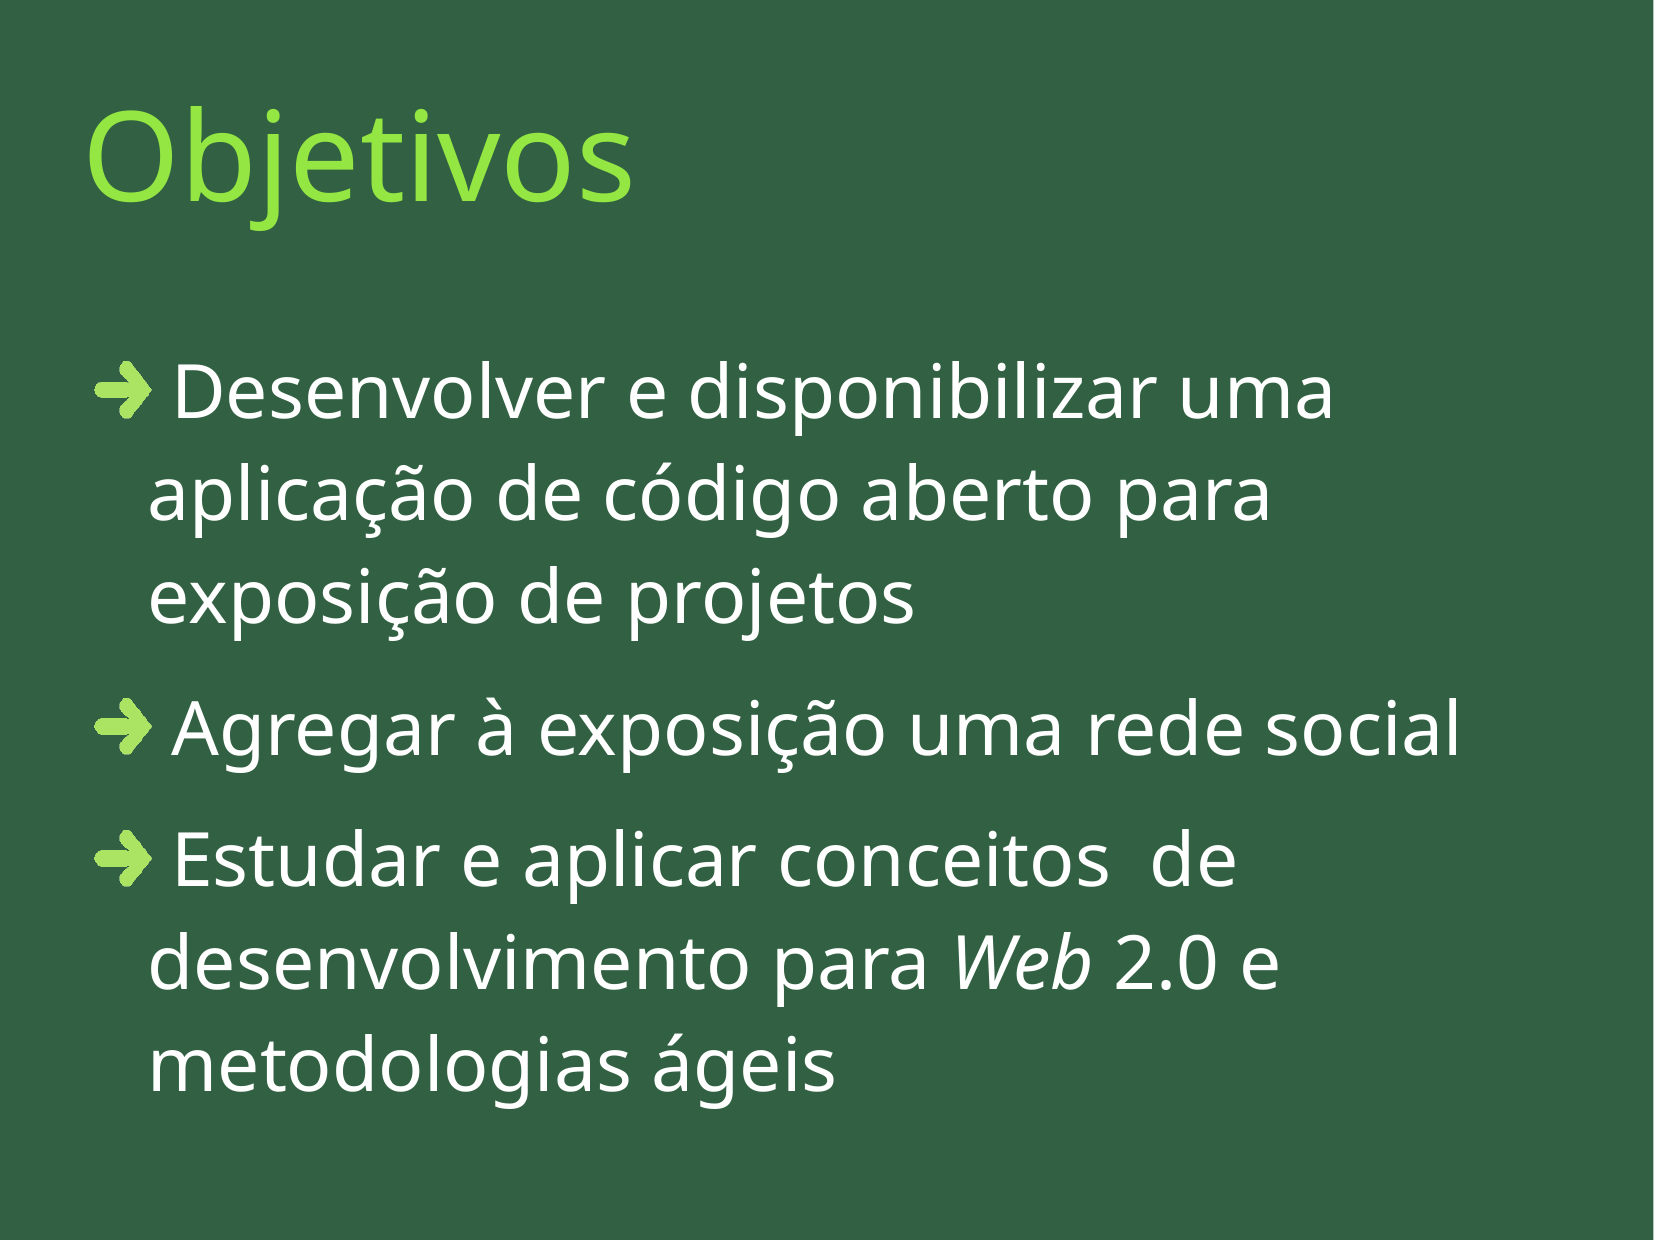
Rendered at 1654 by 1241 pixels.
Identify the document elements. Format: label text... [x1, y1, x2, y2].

list Desenvolver e disponibilizar uma aplicação de código aberto para exposição de projetos Agregar à exposição uma rede social Estudar e aplicar conceitos de desenvolvimento para Web 2.0 e metodologias ágeis [76, 338, 1565, 1034]
title Objetivos [82, 49, 1571, 257]
